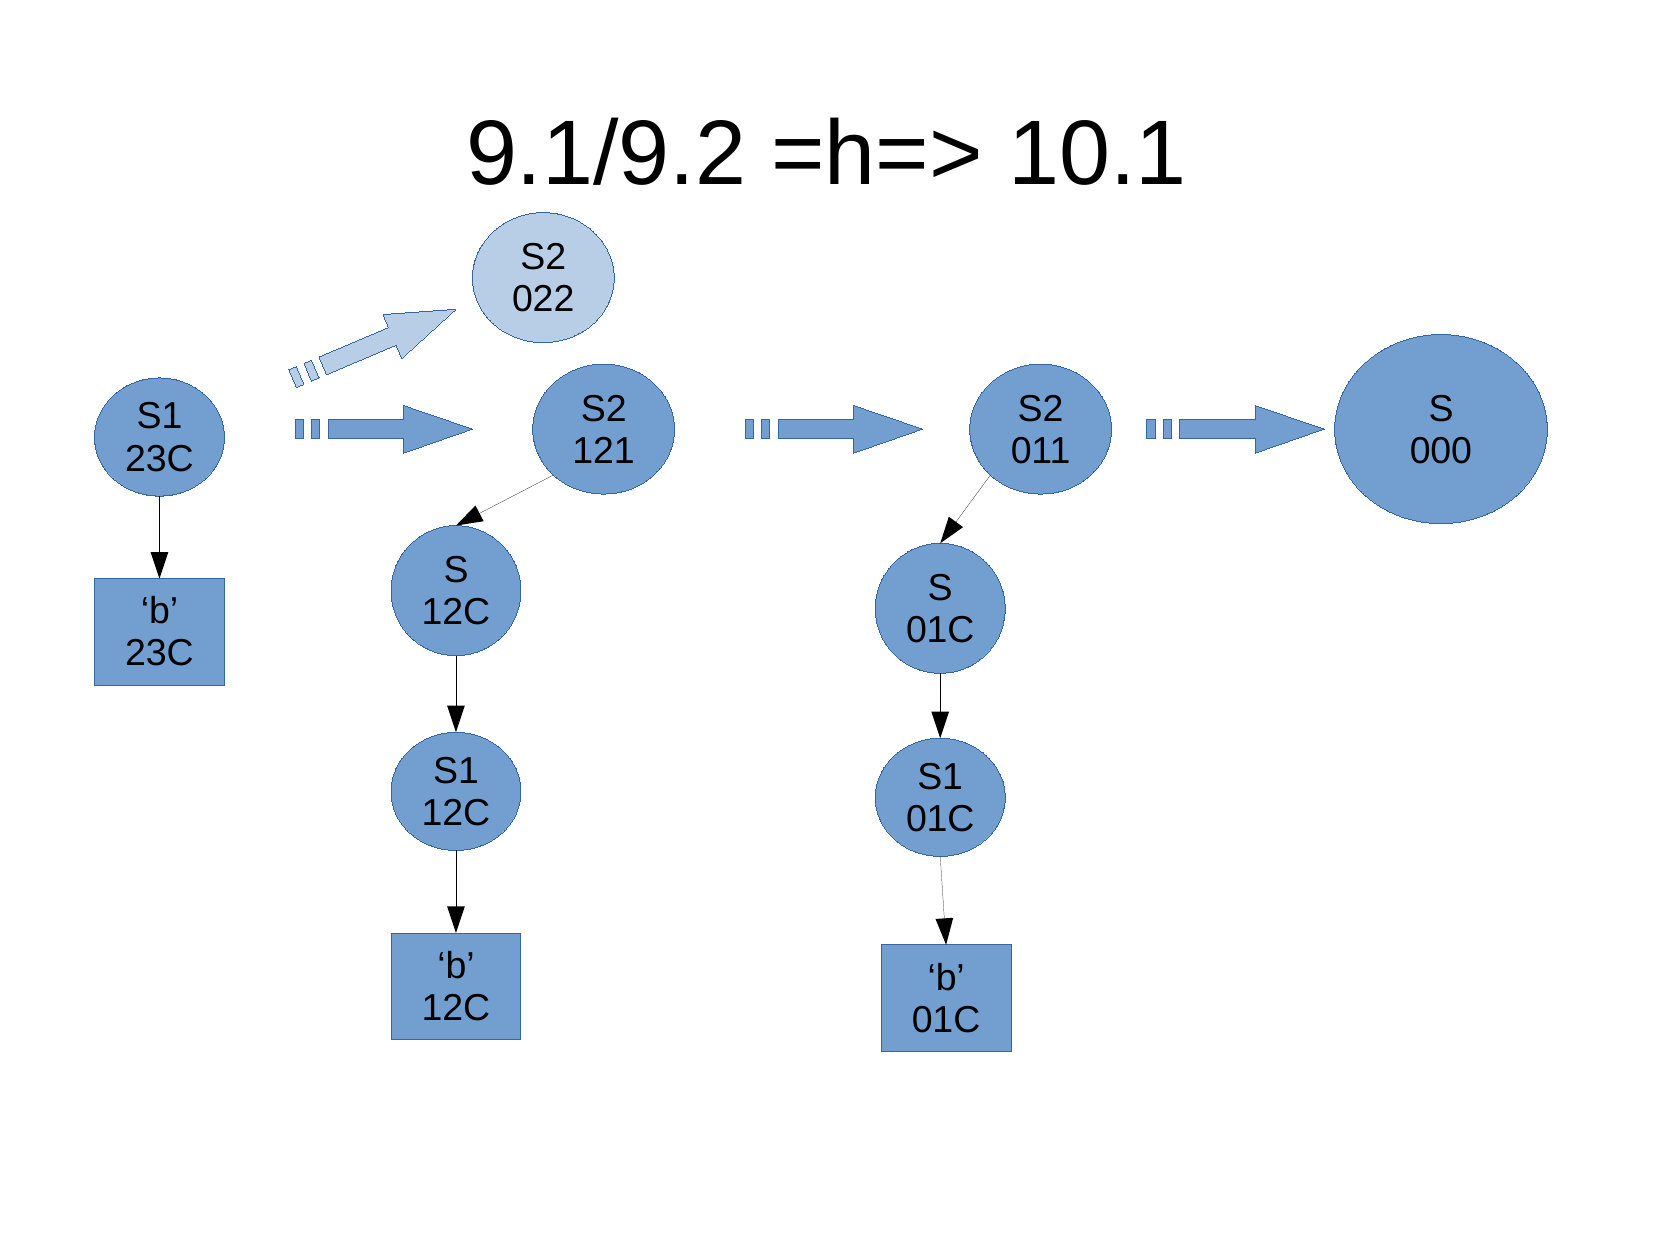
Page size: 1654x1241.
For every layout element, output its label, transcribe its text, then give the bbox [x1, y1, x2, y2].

text_box S 12C [391, 525, 521, 656]
text_box [311, 419, 320, 439]
text_box [328, 405, 473, 454]
title 9.1/9.2 =h=> 10.1 [82, 49, 1571, 257]
text_box S 01C [875, 543, 1006, 674]
text_box [1163, 419, 1172, 439]
text_box ‘b’ 12C [391, 933, 521, 1040]
text_box [319, 309, 456, 375]
text_box [745, 419, 754, 439]
text_box [304, 360, 320, 382]
text_box S2 121 [532, 364, 675, 495]
text_box S1 23C [94, 377, 225, 497]
text_box S1 12C [391, 732, 521, 851]
text_box [288, 366, 304, 388]
text_box S1 01C [875, 738, 1006, 857]
text_box [295, 419, 304, 439]
text_box [761, 419, 770, 439]
text_box S2 022 [472, 212, 615, 343]
text_box S 000 [1334, 334, 1548, 524]
text_box [1179, 405, 1325, 454]
text_box [778, 405, 923, 454]
text_box ‘b’ 01C [881, 944, 1012, 1052]
text_box [1146, 419, 1156, 439]
text_box S2 011 [969, 364, 1112, 495]
text_box ‘b’ 23C [94, 578, 225, 686]
